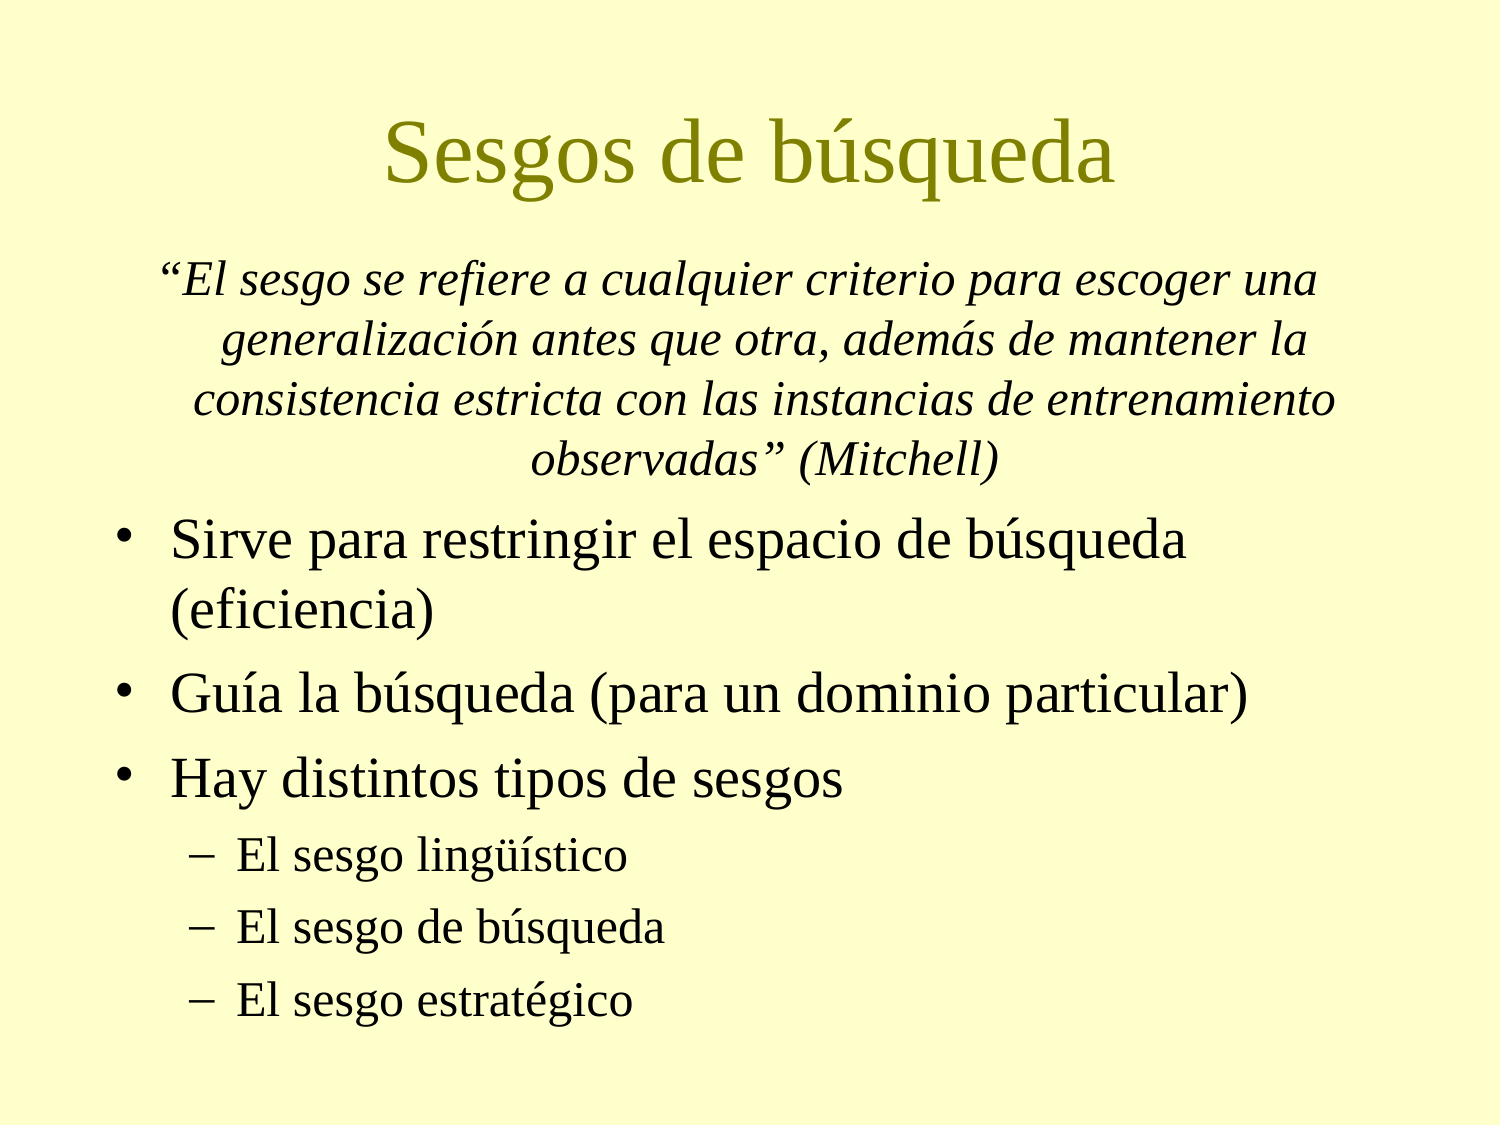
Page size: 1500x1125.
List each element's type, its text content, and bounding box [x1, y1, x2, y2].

list “El sesgo se refiere a cualquier criterio para escoger una generalización antes que otra, además de mantener la consistencia estricta con las instancias de entrenamiento observadas” (Mitchell) Sirve para restringir el espacio de búsqueda (eficiencia) Guía la búsqueda (para un dominio particular) Hay distintos tipos de sesgos El sesgo lingüístico El sesgo de búsqueda El sesgo estratégico [99, 238, 1375, 1035]
title Sesgos de búsqueda [112, 52, 1388, 240]
